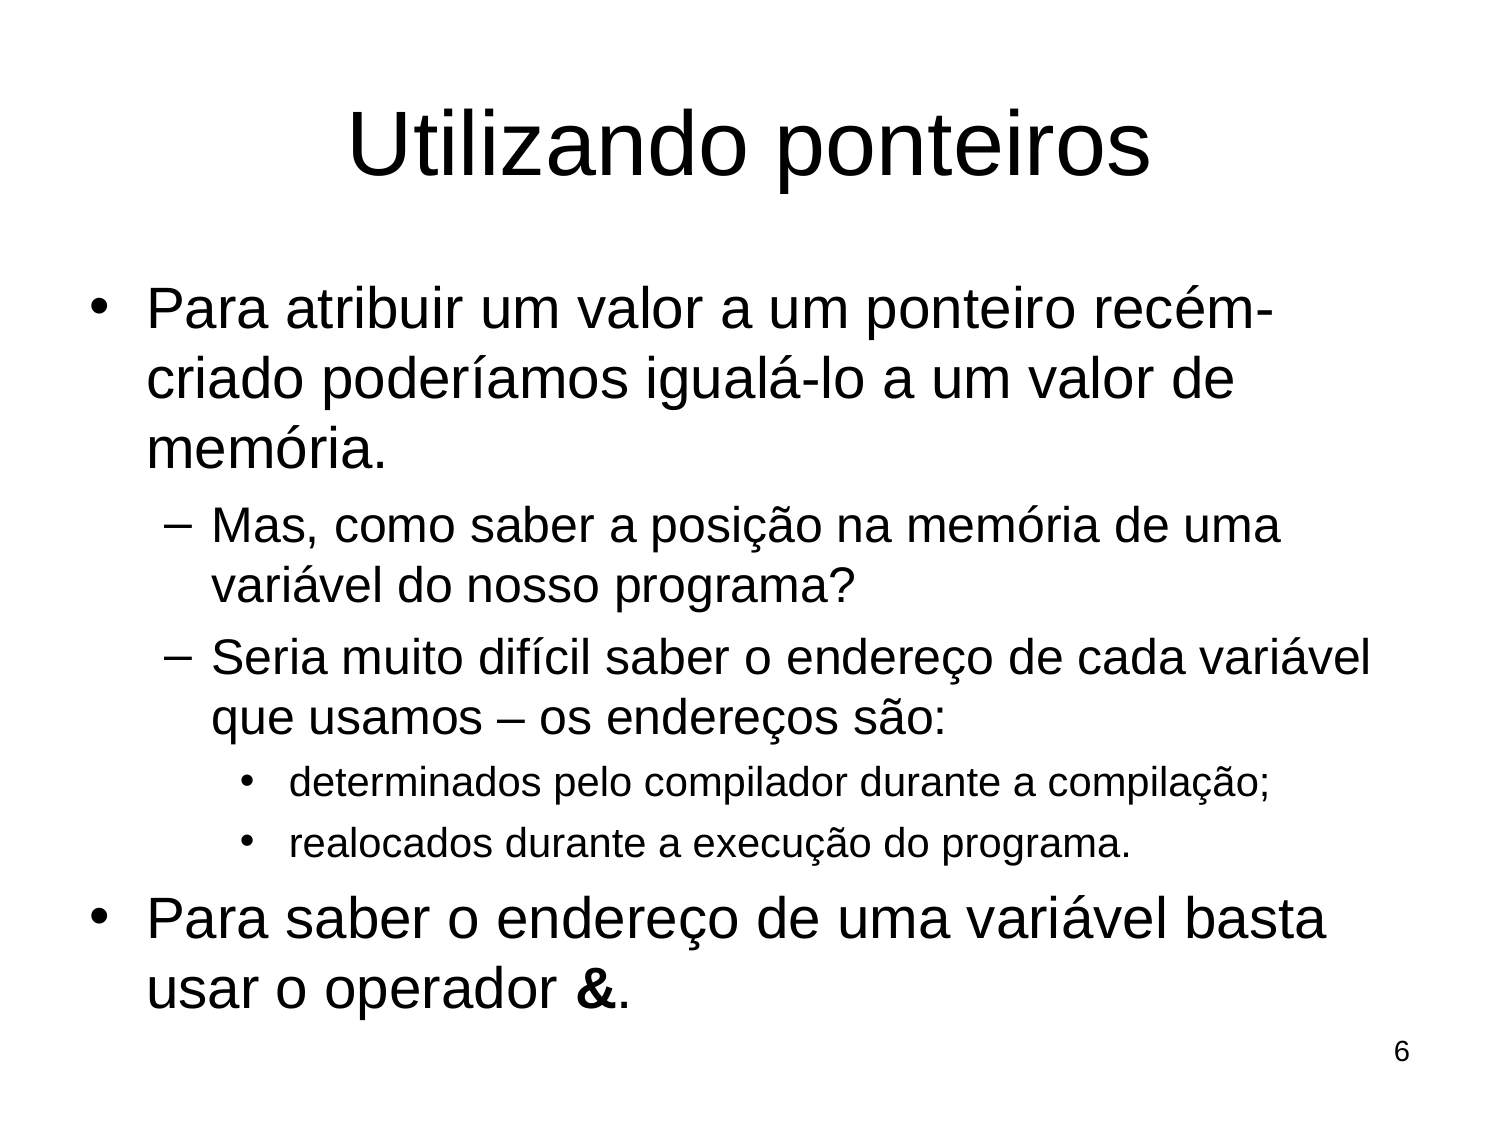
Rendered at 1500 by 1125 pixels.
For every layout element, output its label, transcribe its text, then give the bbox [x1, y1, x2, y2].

title Utilizando ponteiros [75, 45, 1426, 233]
list Para atribuir um valor a um ponteiro recém-criado poderíamos igualá-lo a um valor de memória. Mas, como saber a posição na memória de uma variável do nosso programa? Seria muito difícil saber o endereço de cada variável que usamos – os endereços são: determinados pelo compilador durante a compilação; realocados durante a execução do programa. Para saber o endereço de uma variável basta usar o operador &. [75, 262, 1426, 1059]
